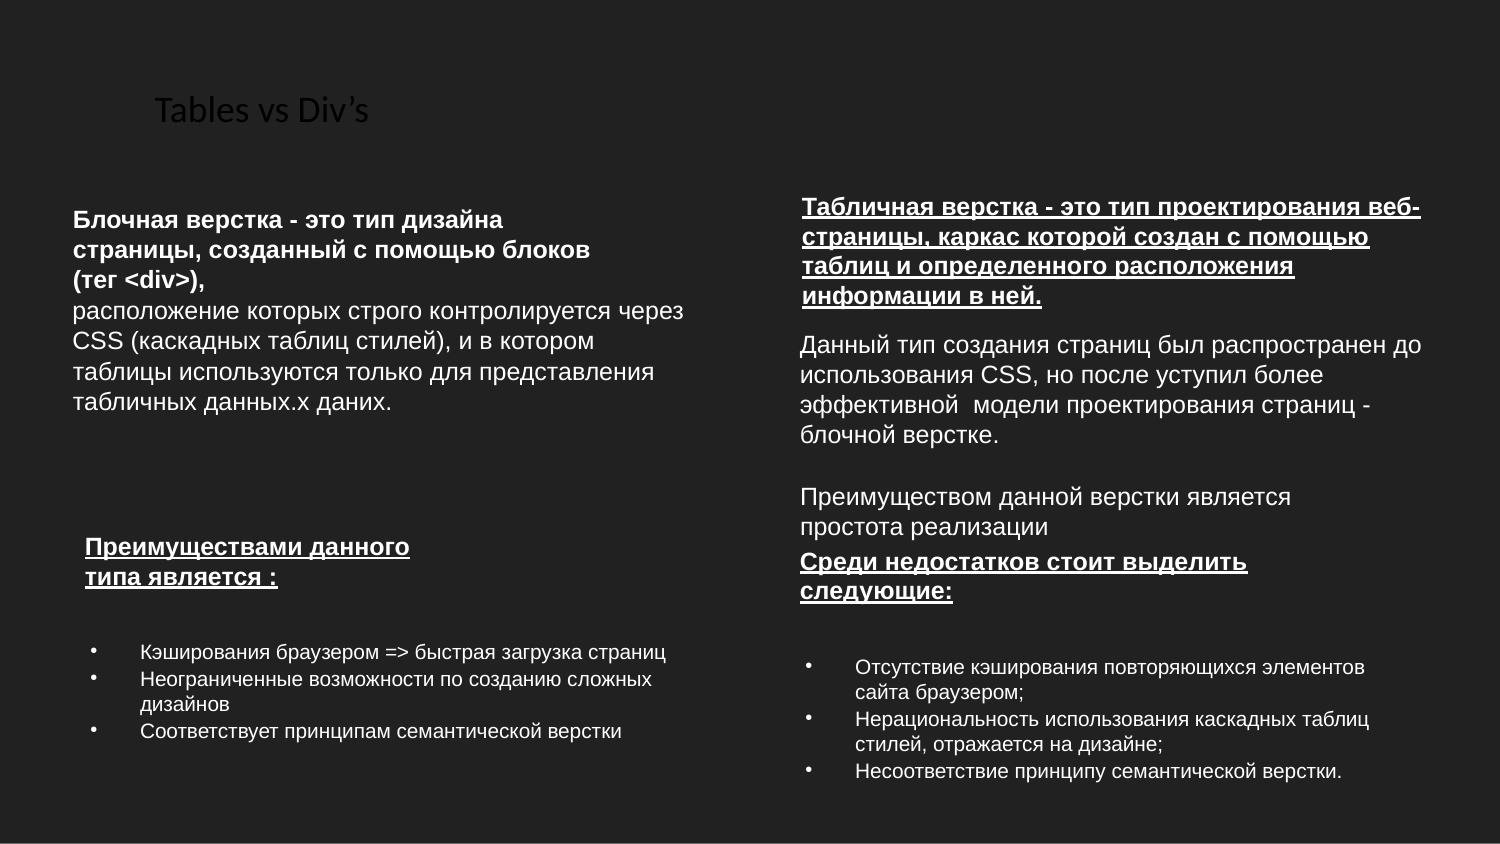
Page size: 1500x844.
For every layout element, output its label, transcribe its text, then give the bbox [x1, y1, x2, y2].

text_box Блочная верстка - это тип дизайна страницы, созданный с помощью блоков (тег <div>), [70, 167, 618, 257]
text_box Табличная верстка - это тип проектирования веб-страницы, каркас которой создан с помощью таблиц и определенного расположения информации в ней. [799, 153, 1430, 292]
title Tables vs Div’s [63, 82, 459, 226]
text_box Отсутствие кэширования повторяющихся элементов сайта браузером; Нерациональность использования каскадных таблиц стилей, отражается на дизайне; Несоответствие принципу семантической верстки. [803, 624, 1426, 783]
text_box Данный тип создания страниц был распространен до использования CSS, но после уступил более эффективной модели проектирования страниц - блочной верстке. [797, 292, 1438, 449]
text_box Преимуществами данного типа является : [82, 496, 420, 591]
text_box Преимуществом данной верстки является простота реализации [797, 446, 1349, 541]
text_box расположение которых строго контролируется через CSS (каскадных таблиц стилей), и в котором [70, 257, 697, 355]
text_box Среди недостатков стоит выделить следующие: [797, 510, 1323, 605]
text_box Кэширования браузером => быстрая загрузка страниц Неограниченные возможности по созданию сложных дизайнов Соответствует принципам семантической верстки [87, 609, 700, 743]
text_box таблицы используются только для представления табличных данных.х даних. [70, 318, 693, 416]
